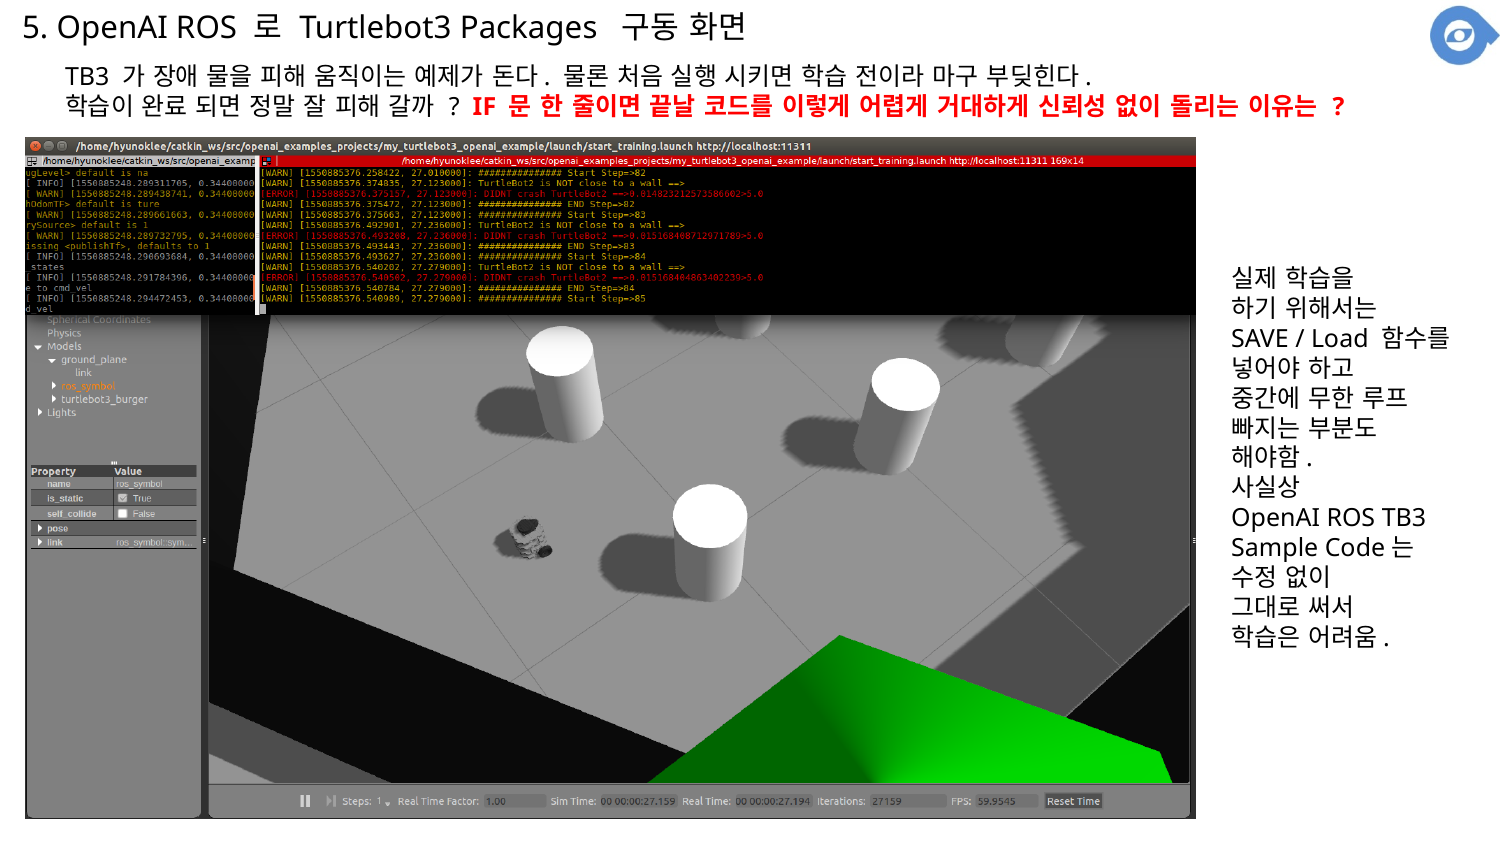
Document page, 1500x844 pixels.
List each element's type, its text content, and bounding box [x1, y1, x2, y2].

text_box 5. OpenAI ROS 로 Turtlebot3 Packages 구동 화면 [7, 0, 855, 53]
text_box TB3 가 장애 물을 피해 움직이는 예제가 돈다. 물론 처음 실행 시키면 학습 전이라 마구 부딪힌다. 학습이 완료 되면 정말 잘 피해 갈까 ? IF 문 한 줄이면 끝날 코드를 이렇게 어렵게 거대하게 신뢰성 없이 돌리는 이유는 ? [50, 53, 1414, 128]
picture [25, 137, 1196, 819]
text_box 실제 학습을 하기 위해서는 SAVE / Load 함수를 넣어야 하고 중간에 무한 루프 빠지는 부분도 해야함. 사실상 OpenAI ROS TB3 Sample Code는 수정 없이 그대로 써서 학습은 어려움. [1216, 254, 1500, 659]
picture [1430, 0, 1500, 70]
